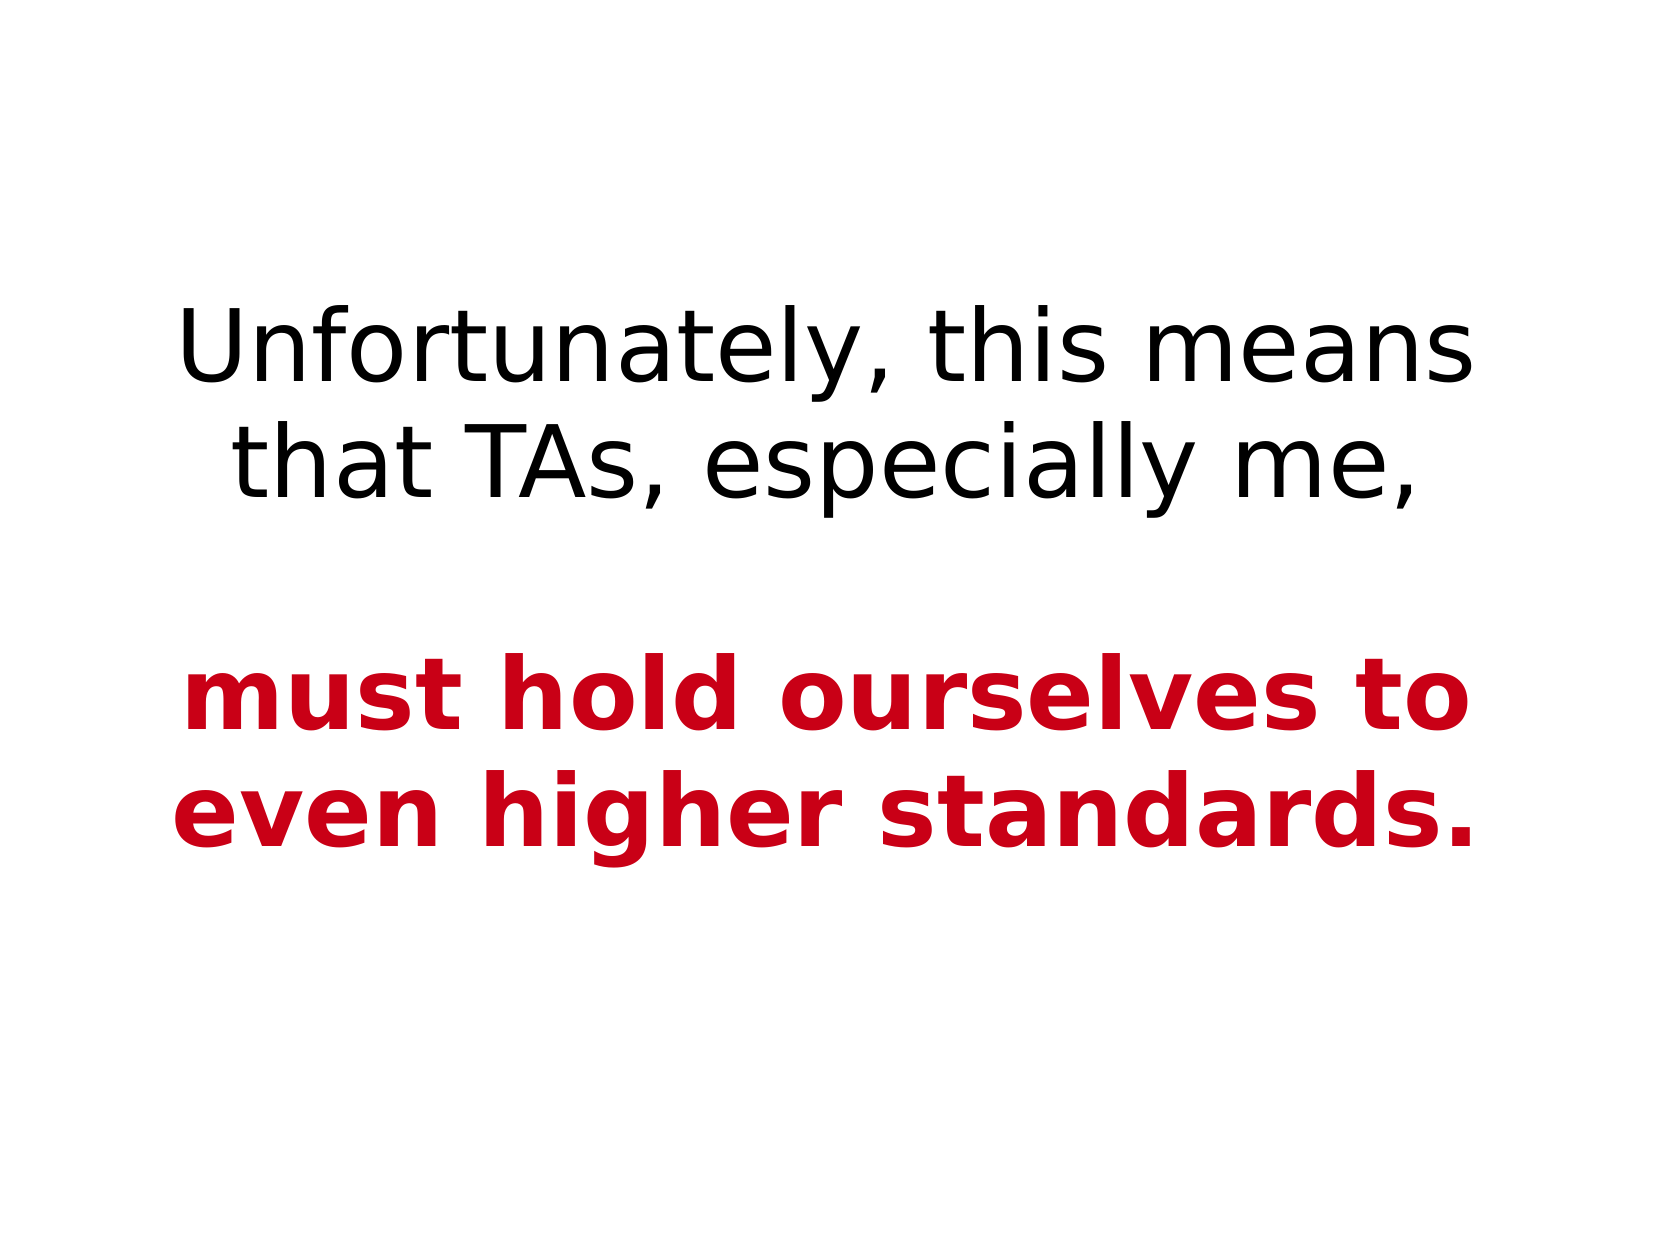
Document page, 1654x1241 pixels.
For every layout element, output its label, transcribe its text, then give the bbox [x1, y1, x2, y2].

subtitle Unfortunately, this means that TAs, especially me, must hold ourselves to even higher standards. [82, 49, 1571, 1109]
